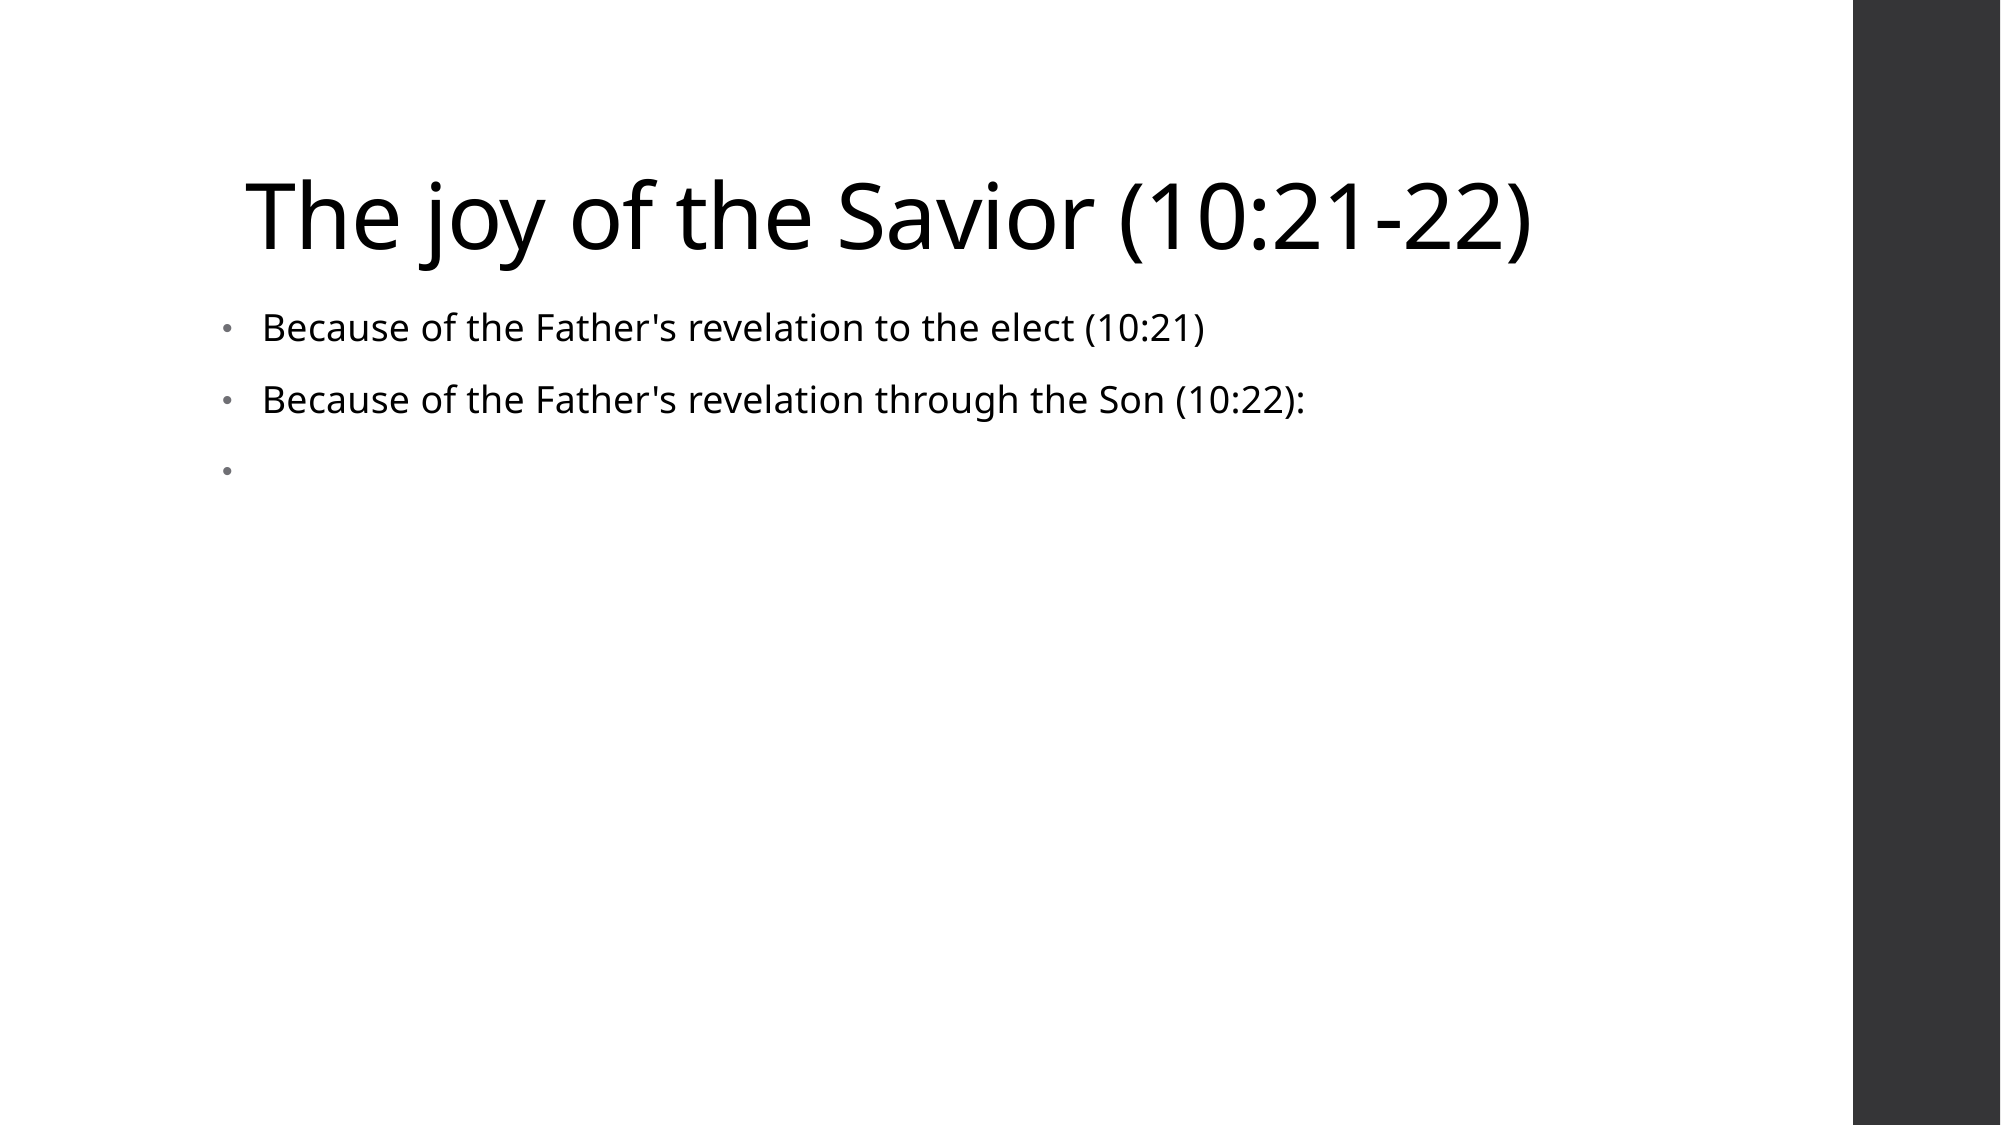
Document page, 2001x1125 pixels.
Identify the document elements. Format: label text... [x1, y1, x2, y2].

title The joy of the Savior (10:21-22) [206, 60, 1797, 278]
list Because of the Father's revelation to the elect (10:21) Because of the Father's revelation through the Son (10:22): [206, 299, 1617, 1014]
